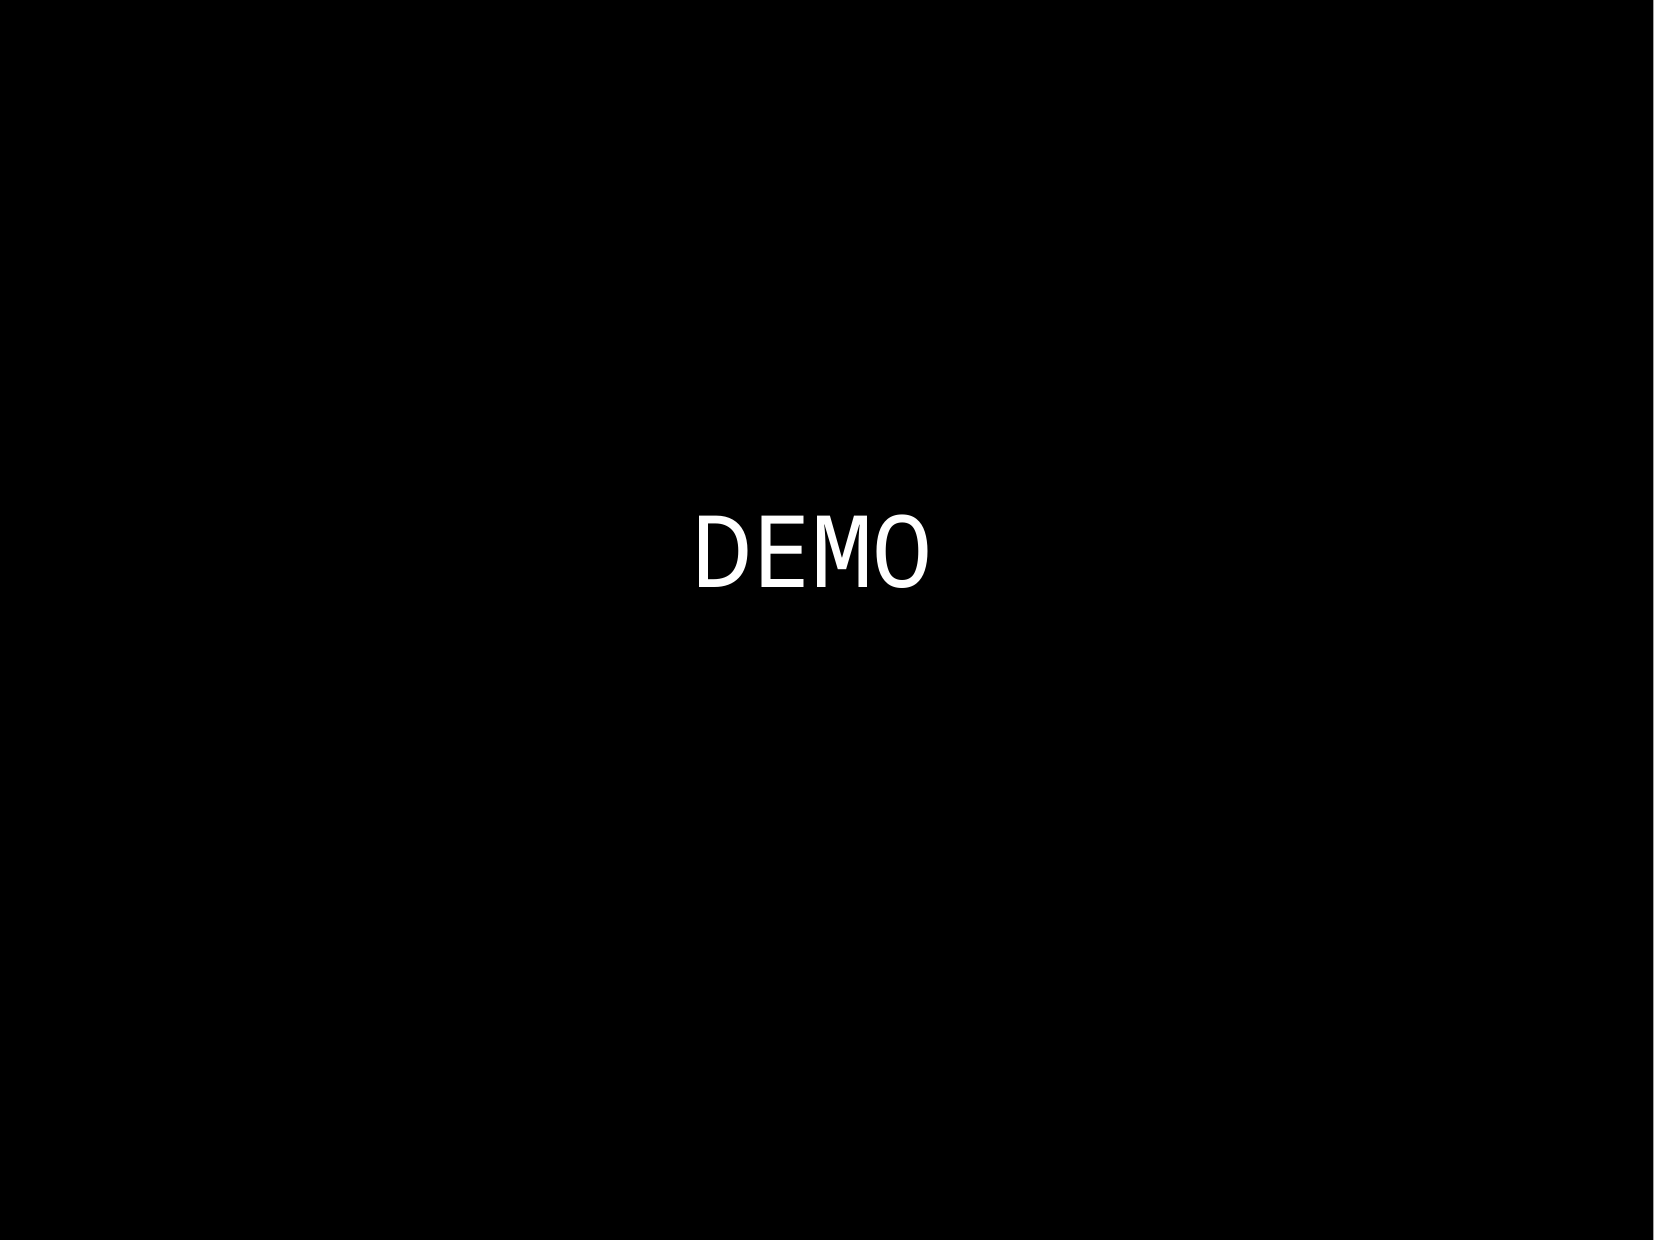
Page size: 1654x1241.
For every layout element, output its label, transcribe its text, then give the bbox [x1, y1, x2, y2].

subtitle DEMO [88, 88, 1536, 1010]
